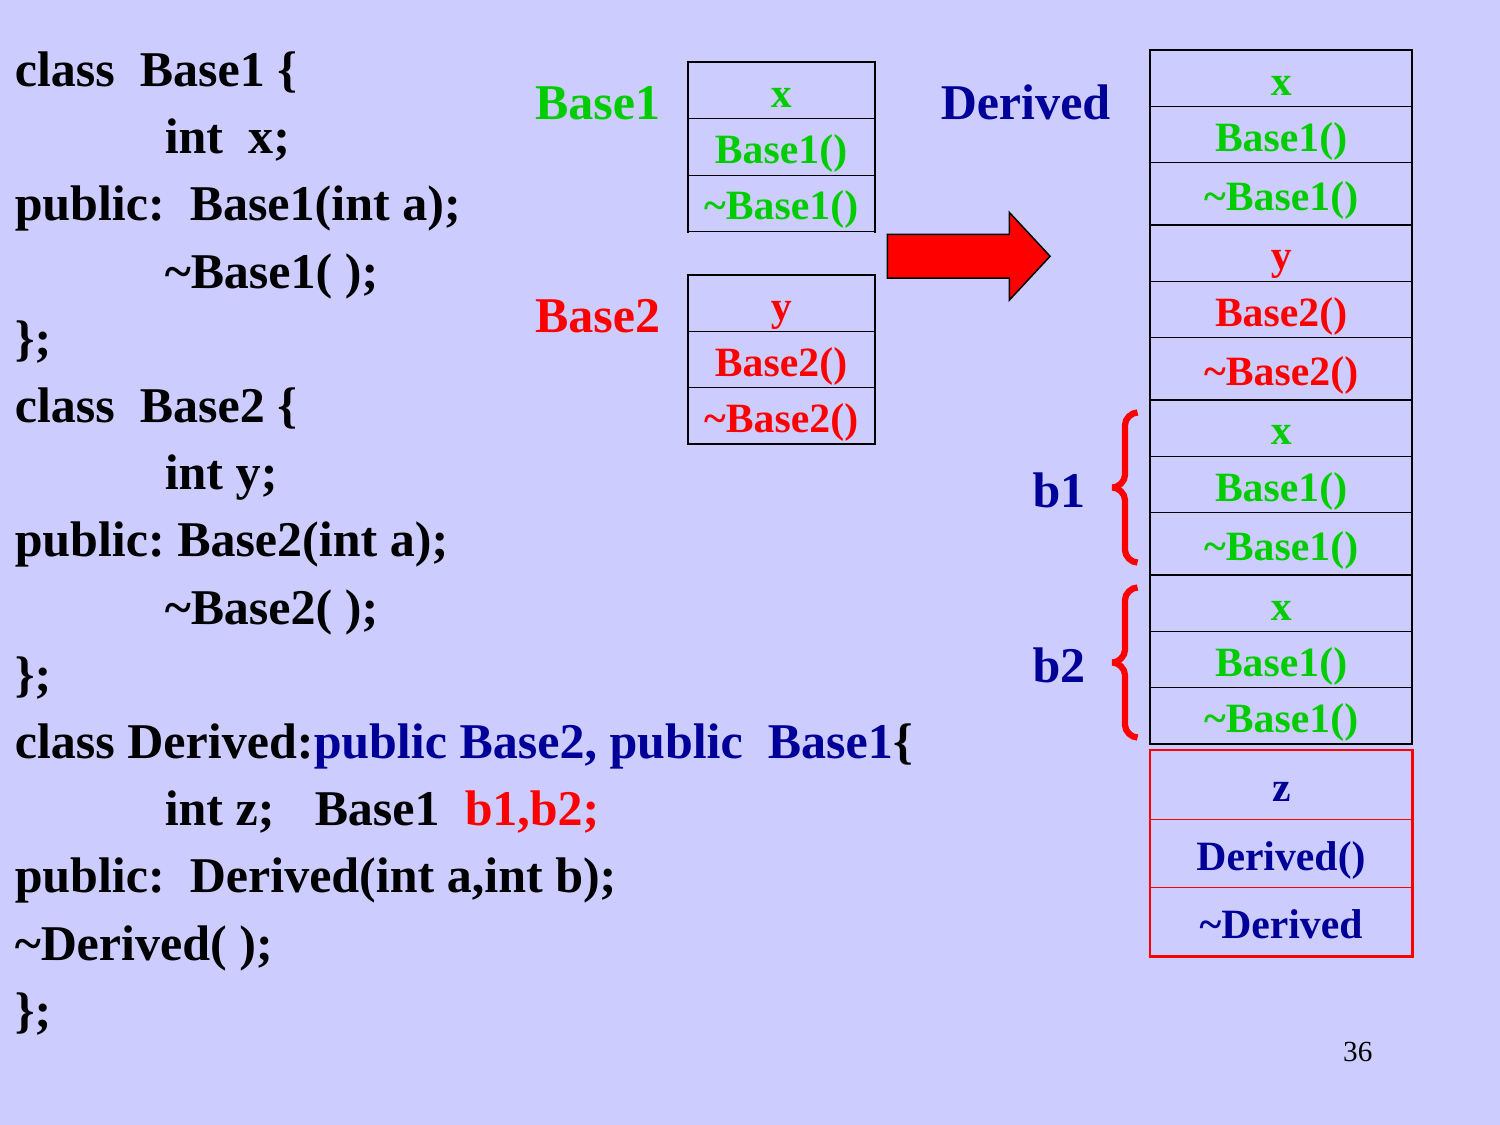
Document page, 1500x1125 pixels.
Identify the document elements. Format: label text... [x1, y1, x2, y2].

table_header x [1151, 51, 1411, 106]
table_cell Base2() [1151, 282, 1411, 337]
table_cell ~Base1() [1151, 163, 1411, 224]
table_cell Base1() [1151, 107, 1411, 162]
table_cell Base1() [1151, 457, 1411, 512]
text_box Base1 [499, 50, 676, 138]
text_box <编号> [1074, 1025, 1388, 1101]
text_box [887, 212, 1051, 301]
table_cell ~Base1() [1151, 688, 1411, 743]
table_header x [689, 63, 874, 118]
table_cell ~Base1() [1151, 513, 1411, 574]
table_cell Derived() [1151, 820, 1411, 887]
table_cell ~Base2() [1151, 338, 1411, 399]
text_box Base2 [499, 262, 676, 350]
table_cell Base1() [689, 119, 874, 175]
table_header x [1151, 576, 1411, 631]
table_cell ~Base1() [689, 176, 874, 231]
table_header x [1151, 401, 1411, 456]
table_cell Base1() [1151, 632, 1411, 687]
table_header y [1151, 226, 1411, 281]
text_box Derived [924, 50, 1126, 138]
table_header z [1151, 751, 1411, 819]
text_box b2 [999, 612, 1101, 700]
table_cell Base2() [689, 332, 874, 387]
table_header y [689, 276, 874, 331]
text_box class Base1 { int x; public: Base1(int a); ~Base1( ); }; class Base2 { int y; public: Base2(int a); ~Base2( ); }; class Derived:public Base2, public Base1{ int z; Base1 b1,b2; public: Derived(int a,int b); ~Derived( ); }; [0, 50, 938, 1043]
table_cell ~Base2() [689, 388, 874, 443]
table_cell ~Derived [1151, 888, 1411, 955]
text_box b1 [999, 437, 1101, 525]
